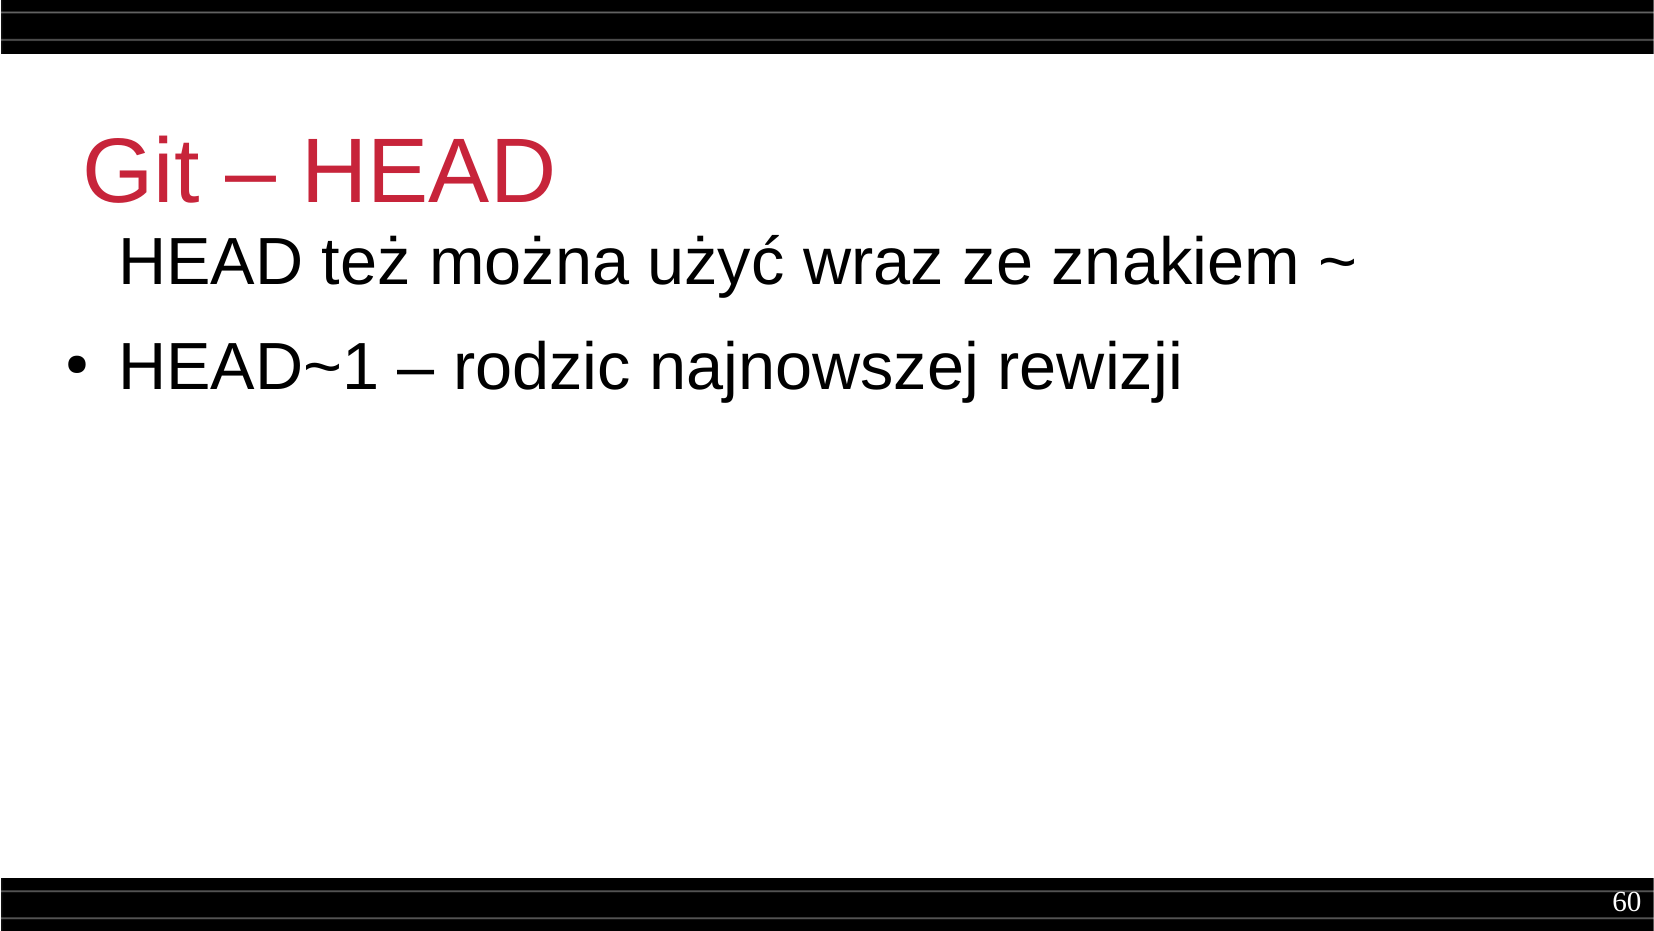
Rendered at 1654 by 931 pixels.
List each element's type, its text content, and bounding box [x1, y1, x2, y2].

title Git – HEAD [82, 92, 1571, 249]
picture [1, 0, 1654, 54]
list HEAD też można użyć wraz ze znakiem ~ HEAD~1 – rodzic najnowszej rewizji [47, 224, 1536, 804]
picture [1, 878, 1654, 931]
